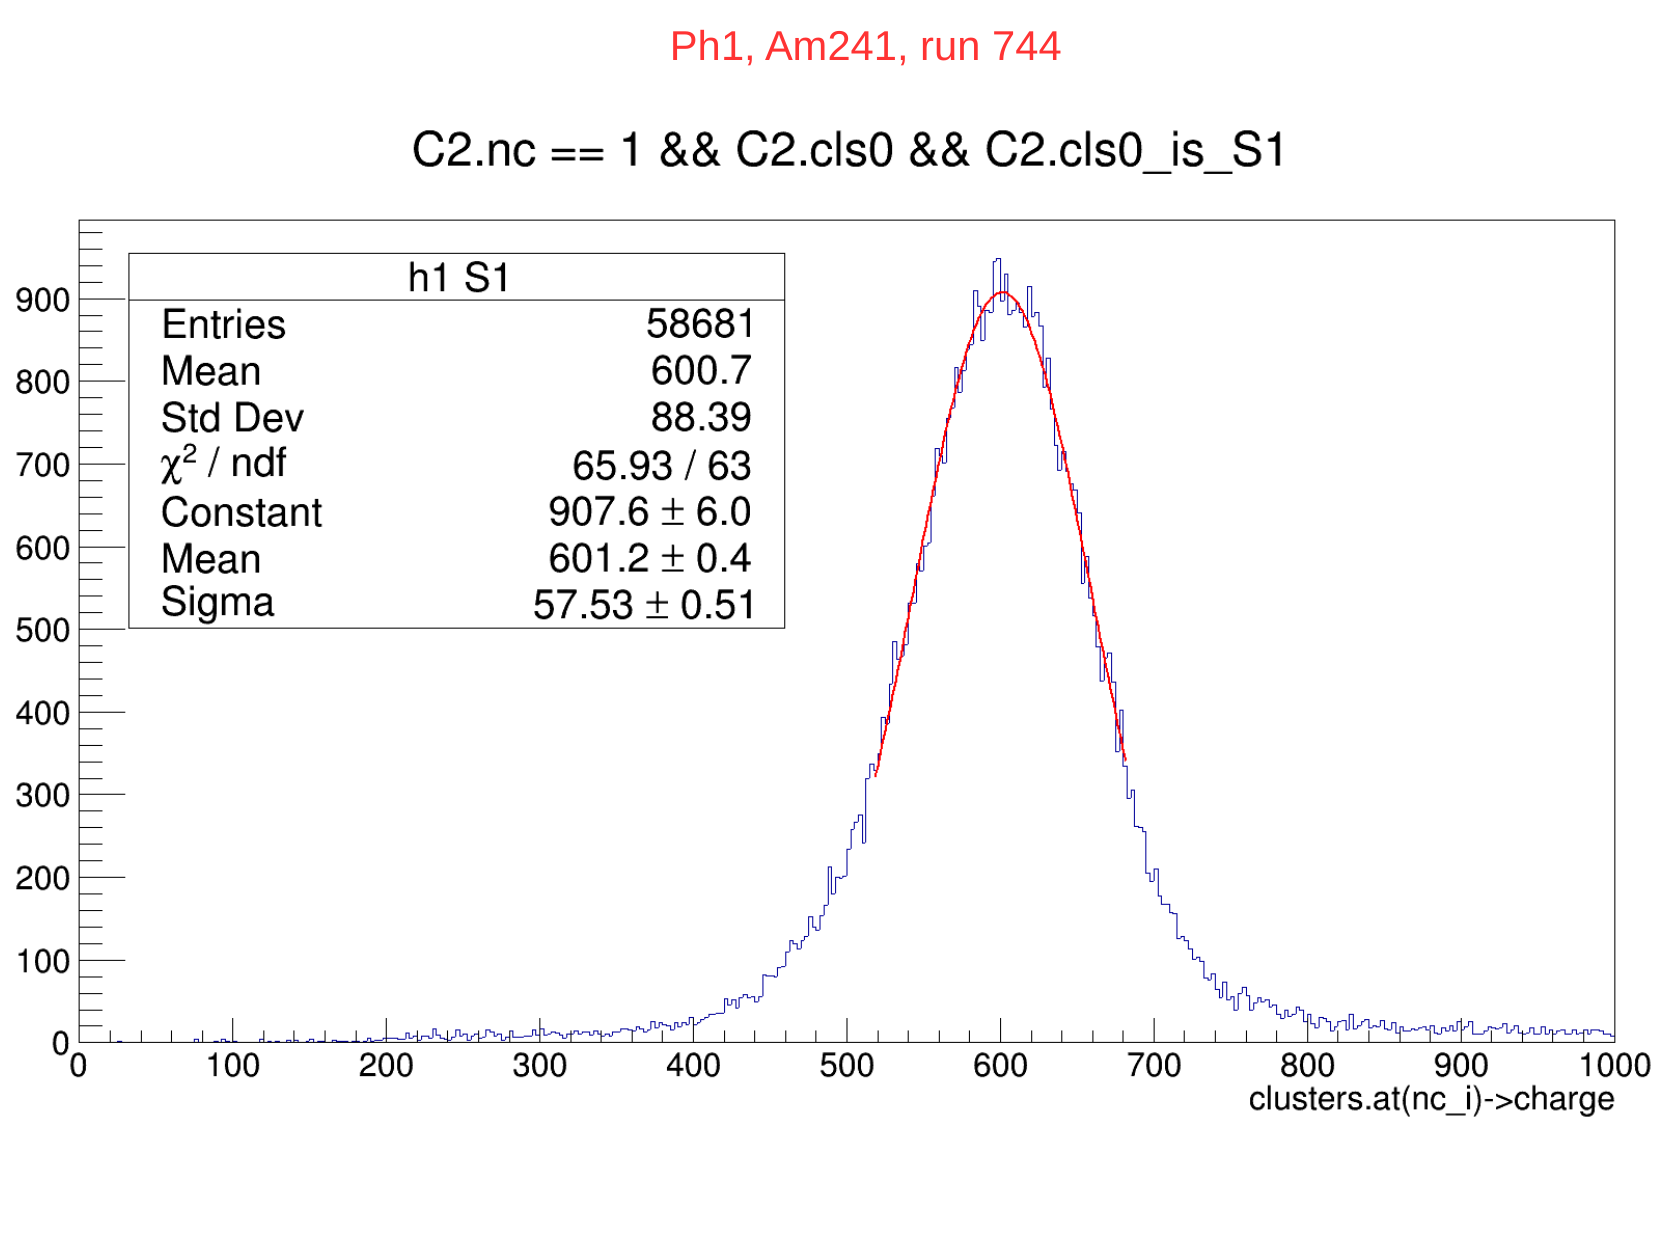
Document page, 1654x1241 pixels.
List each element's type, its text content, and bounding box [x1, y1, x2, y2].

text_box Ph1, Am241, run 744 [525, 14, 1207, 121]
picture [6, 121, 1654, 1126]
